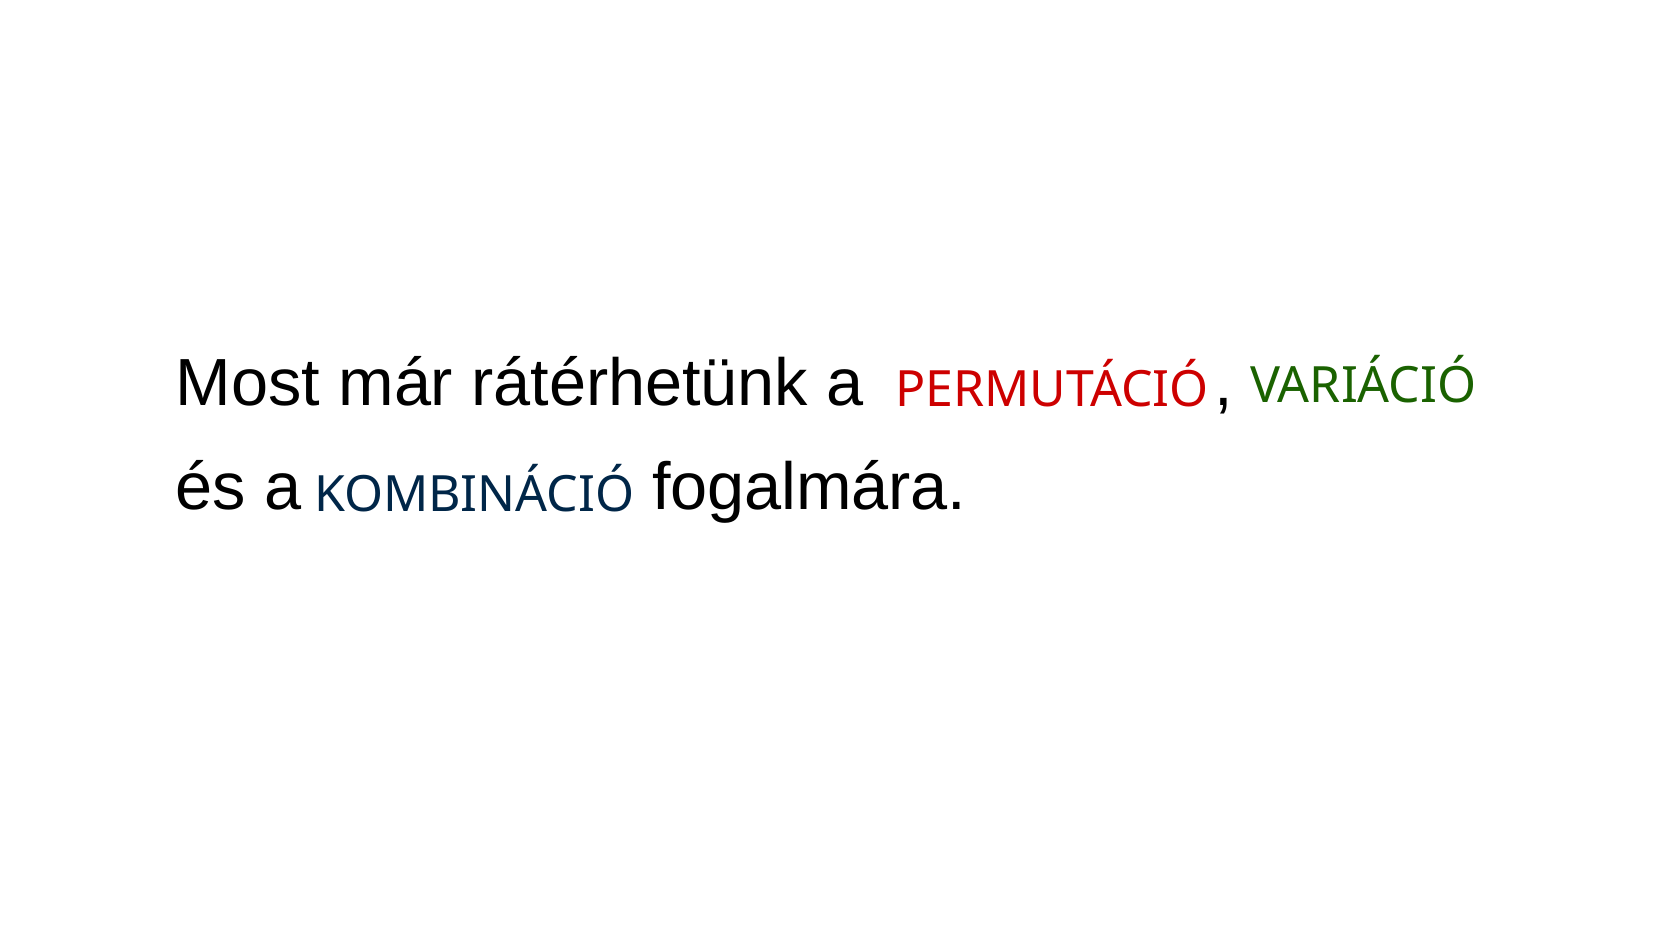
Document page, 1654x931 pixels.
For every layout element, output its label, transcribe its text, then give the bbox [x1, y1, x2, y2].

title PERMUTÁCIÓ [889, 293, 1216, 481]
title KOMBINÁCIÓ [300, 390, 649, 595]
list Most már rátérhetünk a , és a fogalmára. [105, 345, 1594, 931]
title VARIÁCIÓ [1241, 315, 1486, 452]
